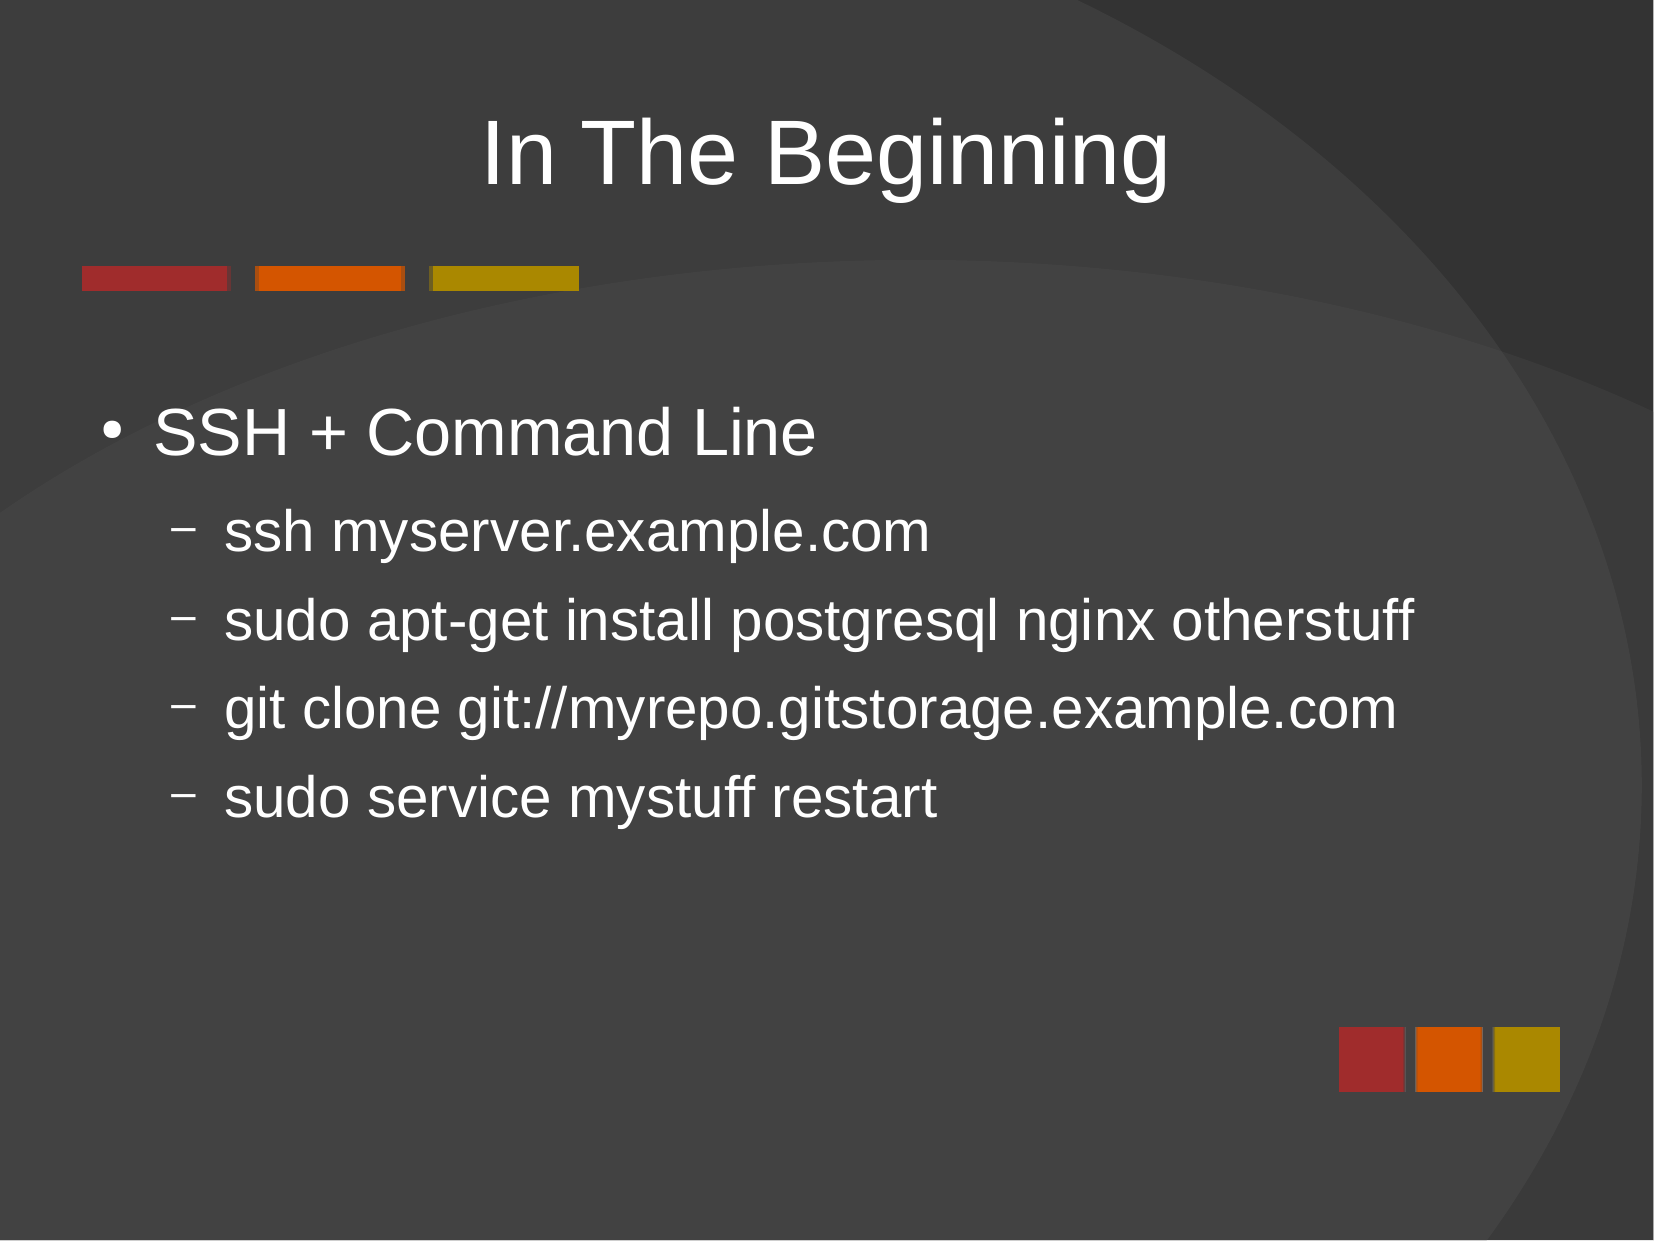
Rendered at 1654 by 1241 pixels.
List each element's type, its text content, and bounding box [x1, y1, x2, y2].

picture [1339, 1027, 1560, 1092]
list SSH + Command Line ssh myserver.example.com sudo apt-get install postgresql nginx otherstuff git clone git://myrepo.gitstorage.example.com sudo service mystuff restart [82, 290, 1571, 1010]
picture [82, 266, 579, 290]
title In The Beginning [82, 49, 1571, 257]
